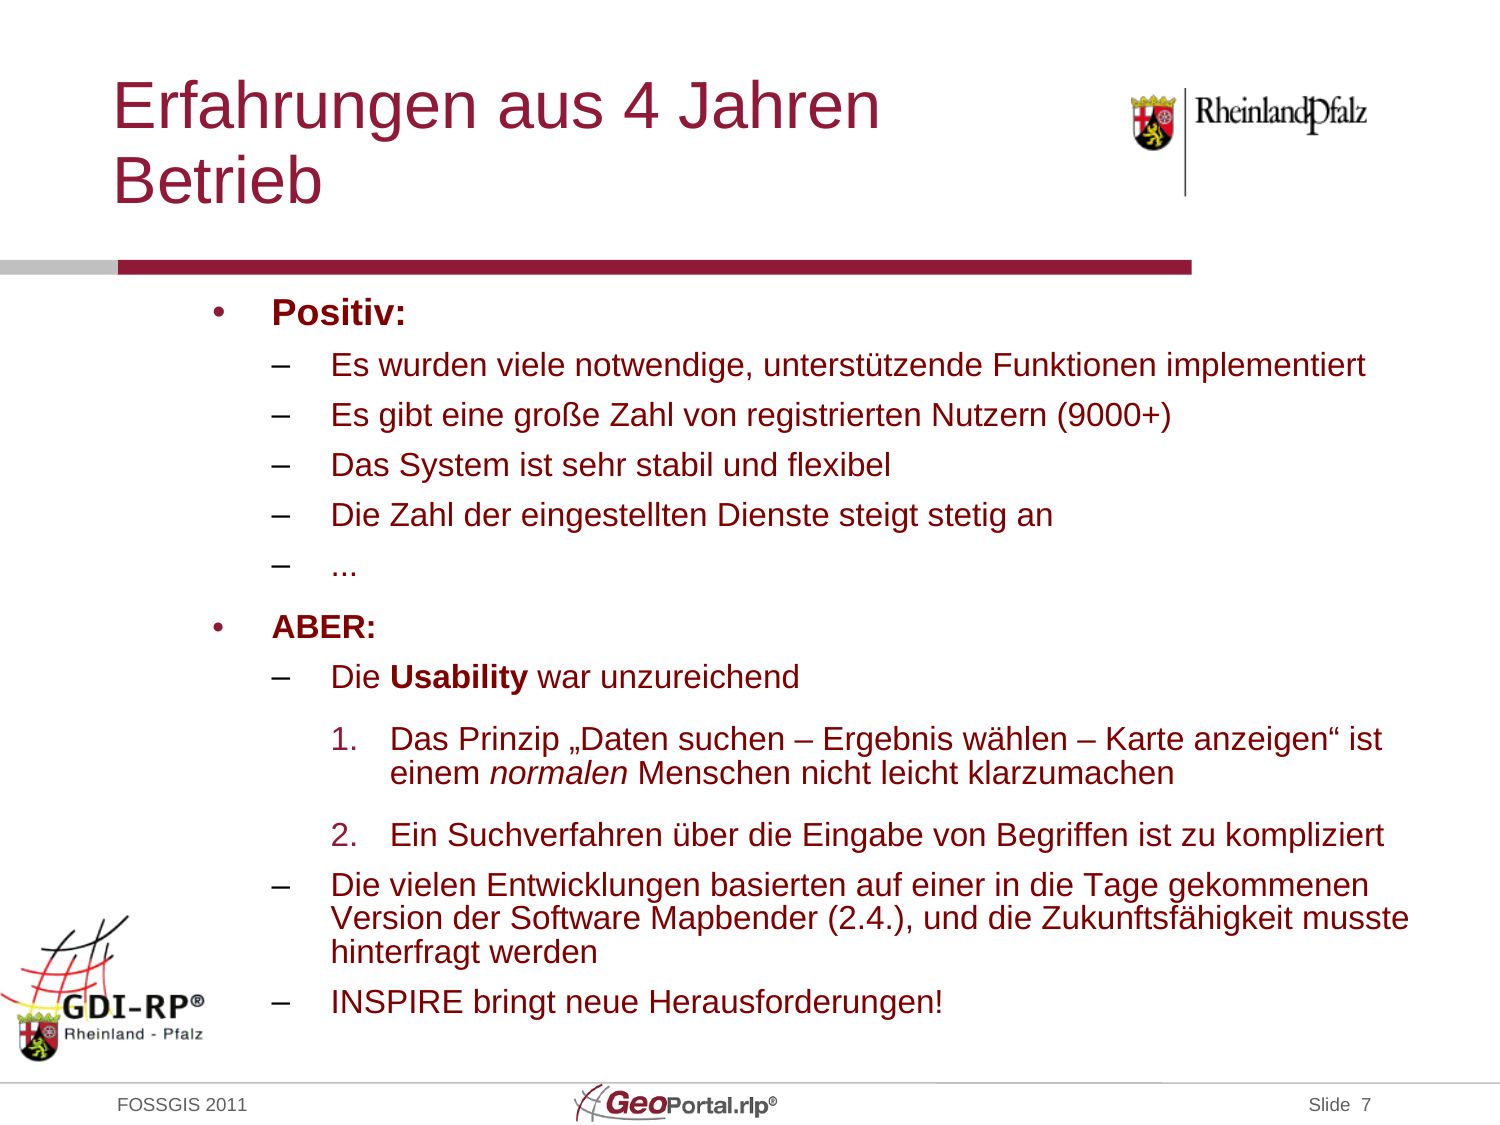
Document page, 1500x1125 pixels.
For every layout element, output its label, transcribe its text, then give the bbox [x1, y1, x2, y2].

picture [0, 915, 207, 1063]
title Erfahrungen aus 4 Jahren Betrieb [112, 63, 1071, 224]
picture [1131, 88, 1447, 198]
list Positiv: Es wurden viele notwendige, unterstützende Funktionen implementiert Es gibt eine große Zahl von registrierten Nutzern (9000+) Das System ist sehr stabil und flexibel Die Zahl der eingestellten Dienste steigt stetig an ... ABER: Die Usability war unzureichend Das Prinzip „Daten suchen – Ergebnis wählen – Karte anzeigen“ ist einem normalen Menschen nicht leicht klarzumachen Ein Suchverfahren über die Eingabe von Begriffen ist zu kompliziert Die vielen Entwicklungen basierten auf einer in die Tage gekommenen Version der Software Mapbender (2.4.), und die Zukunftsfähigkeit musste hinterfragt werden INSPIRE bringt neue Herausforderungen! [212, 295, 1477, 1125]
